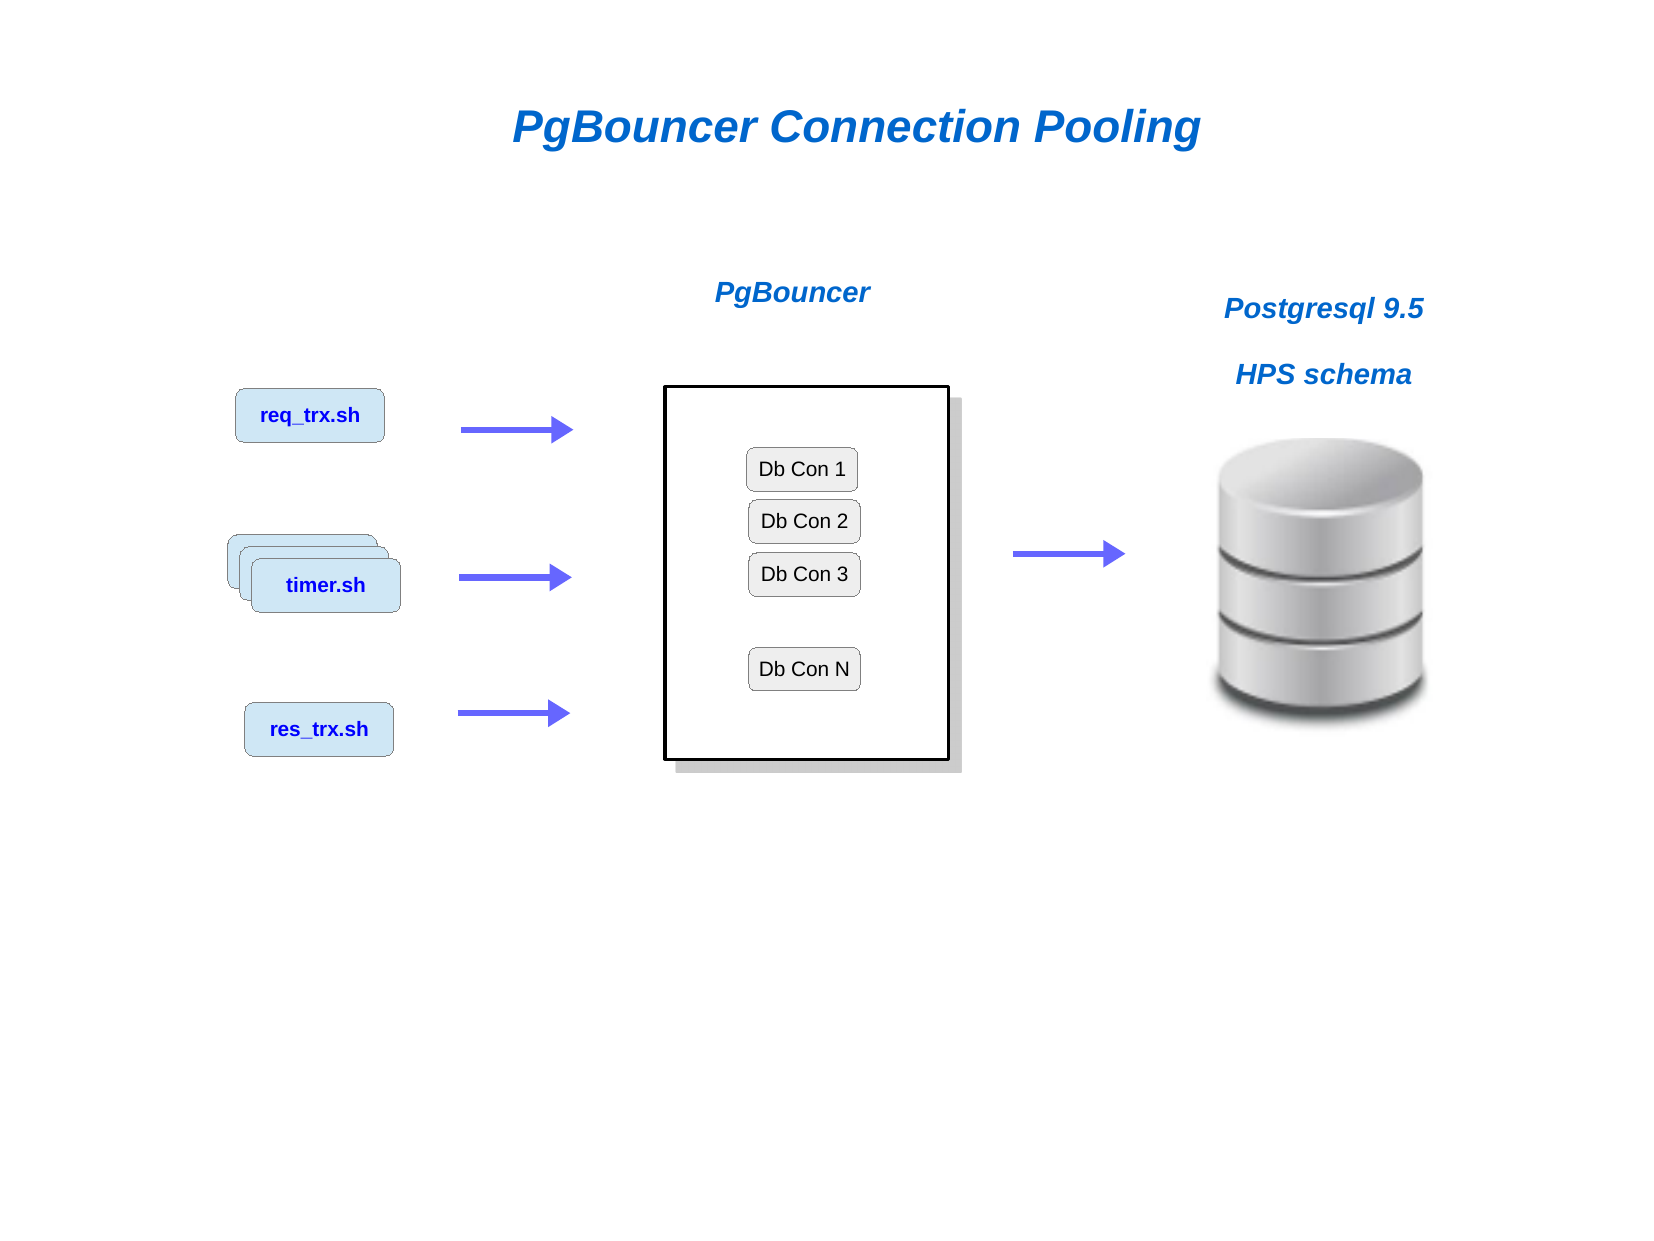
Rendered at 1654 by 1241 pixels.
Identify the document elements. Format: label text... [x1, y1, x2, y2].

text_box req_trx.sh [235, 388, 385, 443]
picture [1206, 438, 1437, 737]
text_box PgBouncer [633, 268, 952, 351]
text_box Db Con N [748, 647, 861, 691]
text_box [664, 386, 949, 760]
text_box timer.sh [251, 558, 401, 613]
text_box PgBouncer Connection Pooling [450, 94, 1265, 186]
text_box Db Con 3 [748, 552, 861, 597]
text_box timer [239, 546, 389, 601]
text_box Postgresql 9.5 HPS schema [1165, 285, 1483, 400]
text_box timer [227, 534, 378, 589]
text_box res_trx.sh [244, 702, 394, 757]
text_box Db Con 1 [746, 447, 858, 492]
text_box Db Con 2 [748, 499, 861, 544]
